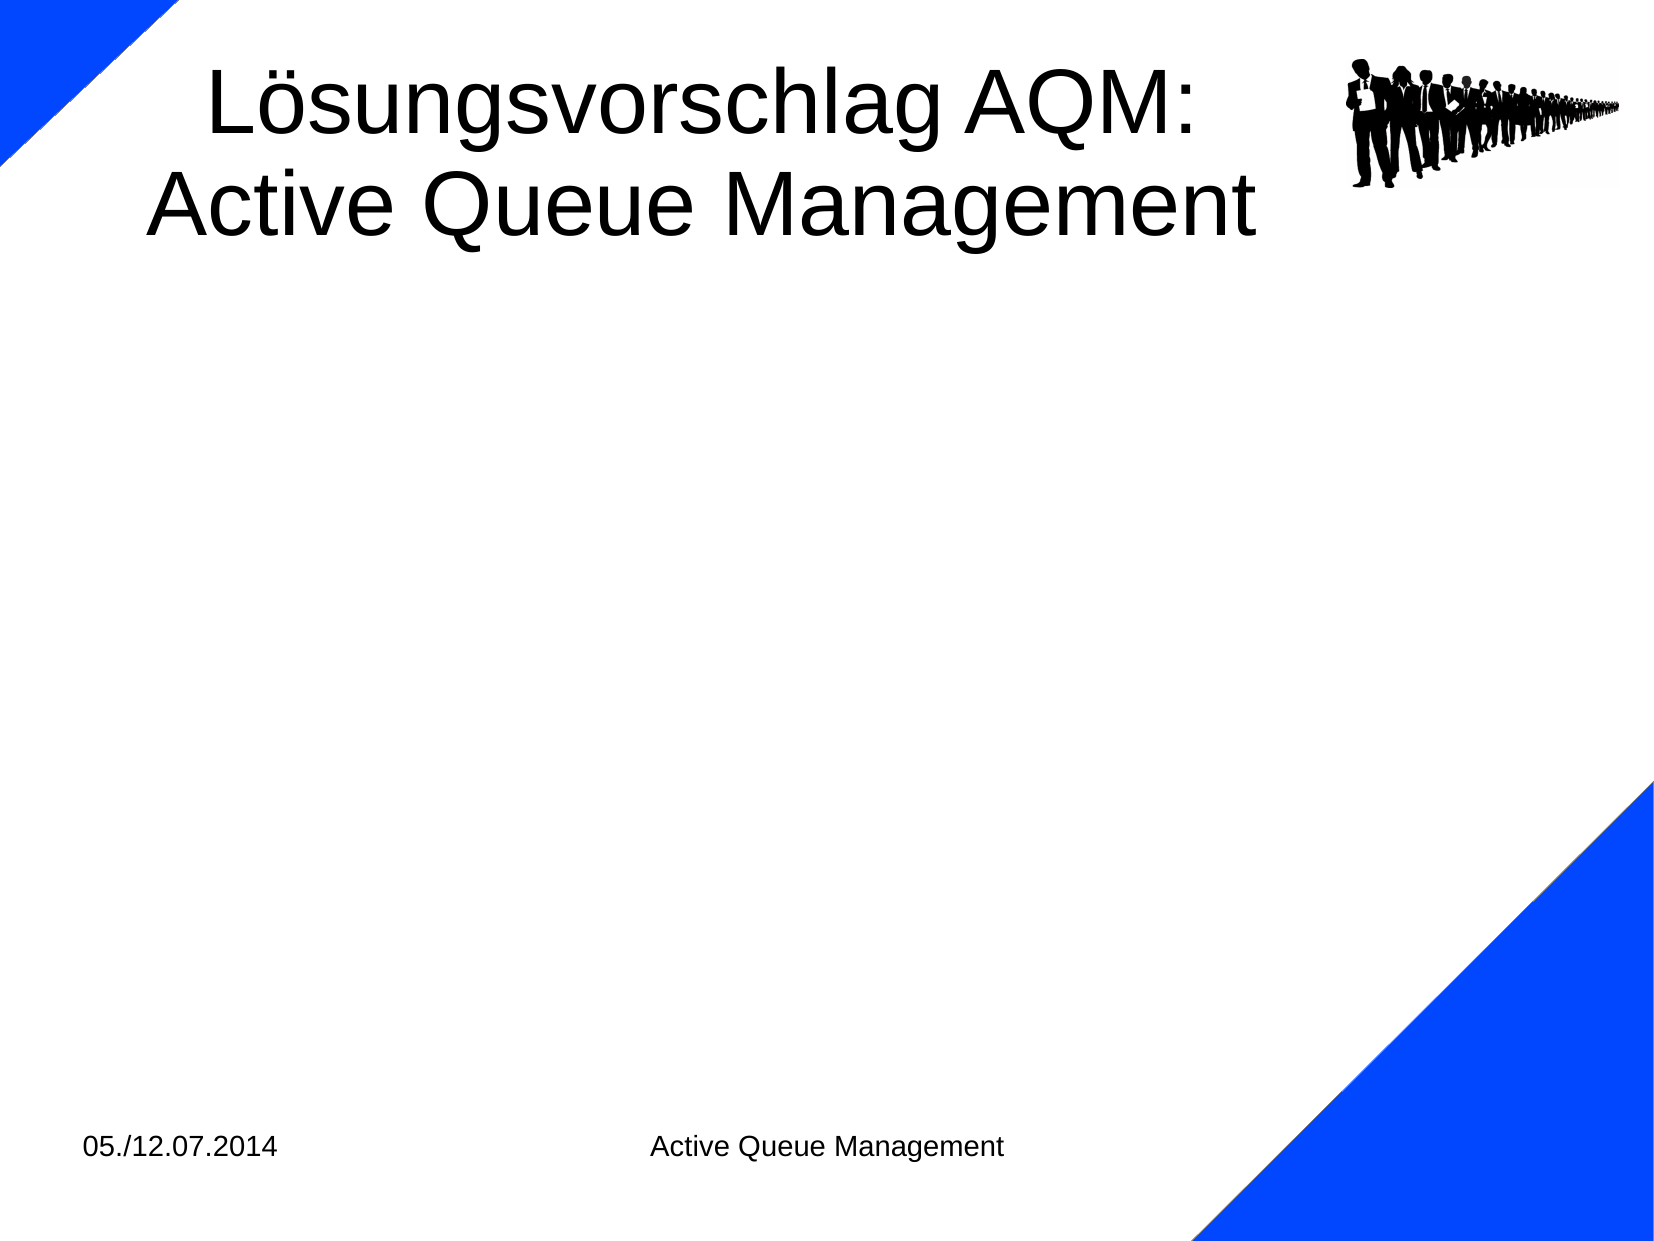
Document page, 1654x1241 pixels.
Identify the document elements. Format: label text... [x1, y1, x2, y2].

picture [1346, 59, 1619, 188]
title Lösungsvorschlag AQM: Active Queue Management [82, 49, 1323, 257]
